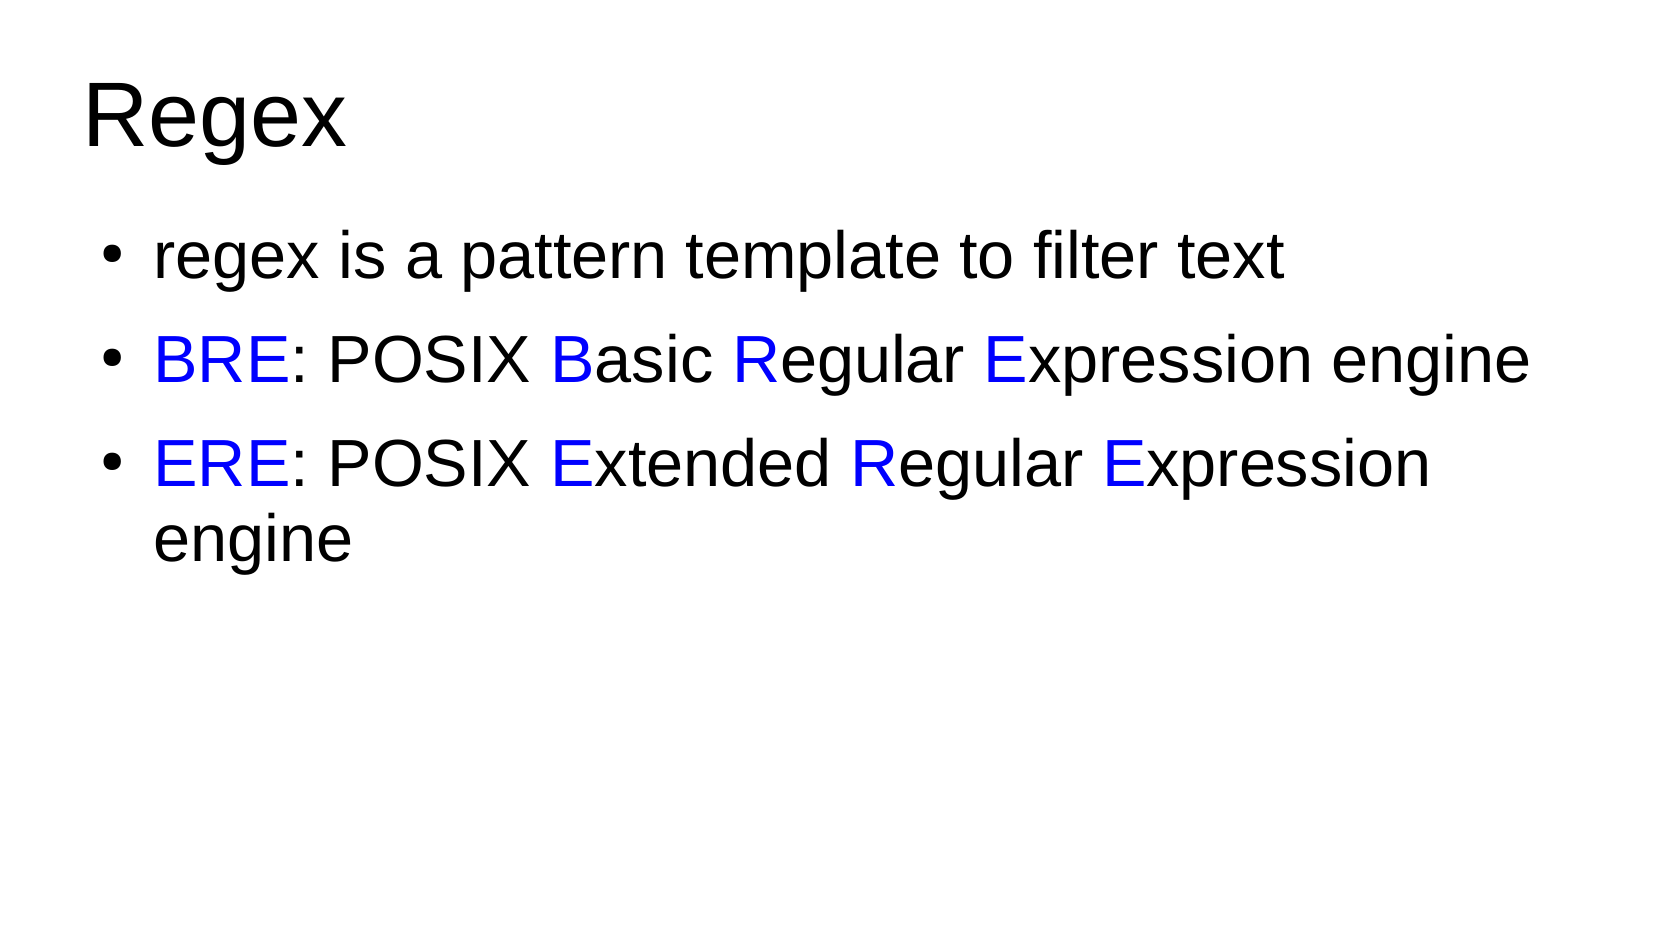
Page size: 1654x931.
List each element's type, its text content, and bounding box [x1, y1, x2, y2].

title Regex [82, 37, 1571, 193]
list regex is a pattern template to filter text BRE: POSIX Basic Regular Expression engine ERE: POSIX Extended Regular Expression engine [82, 217, 1571, 758]
